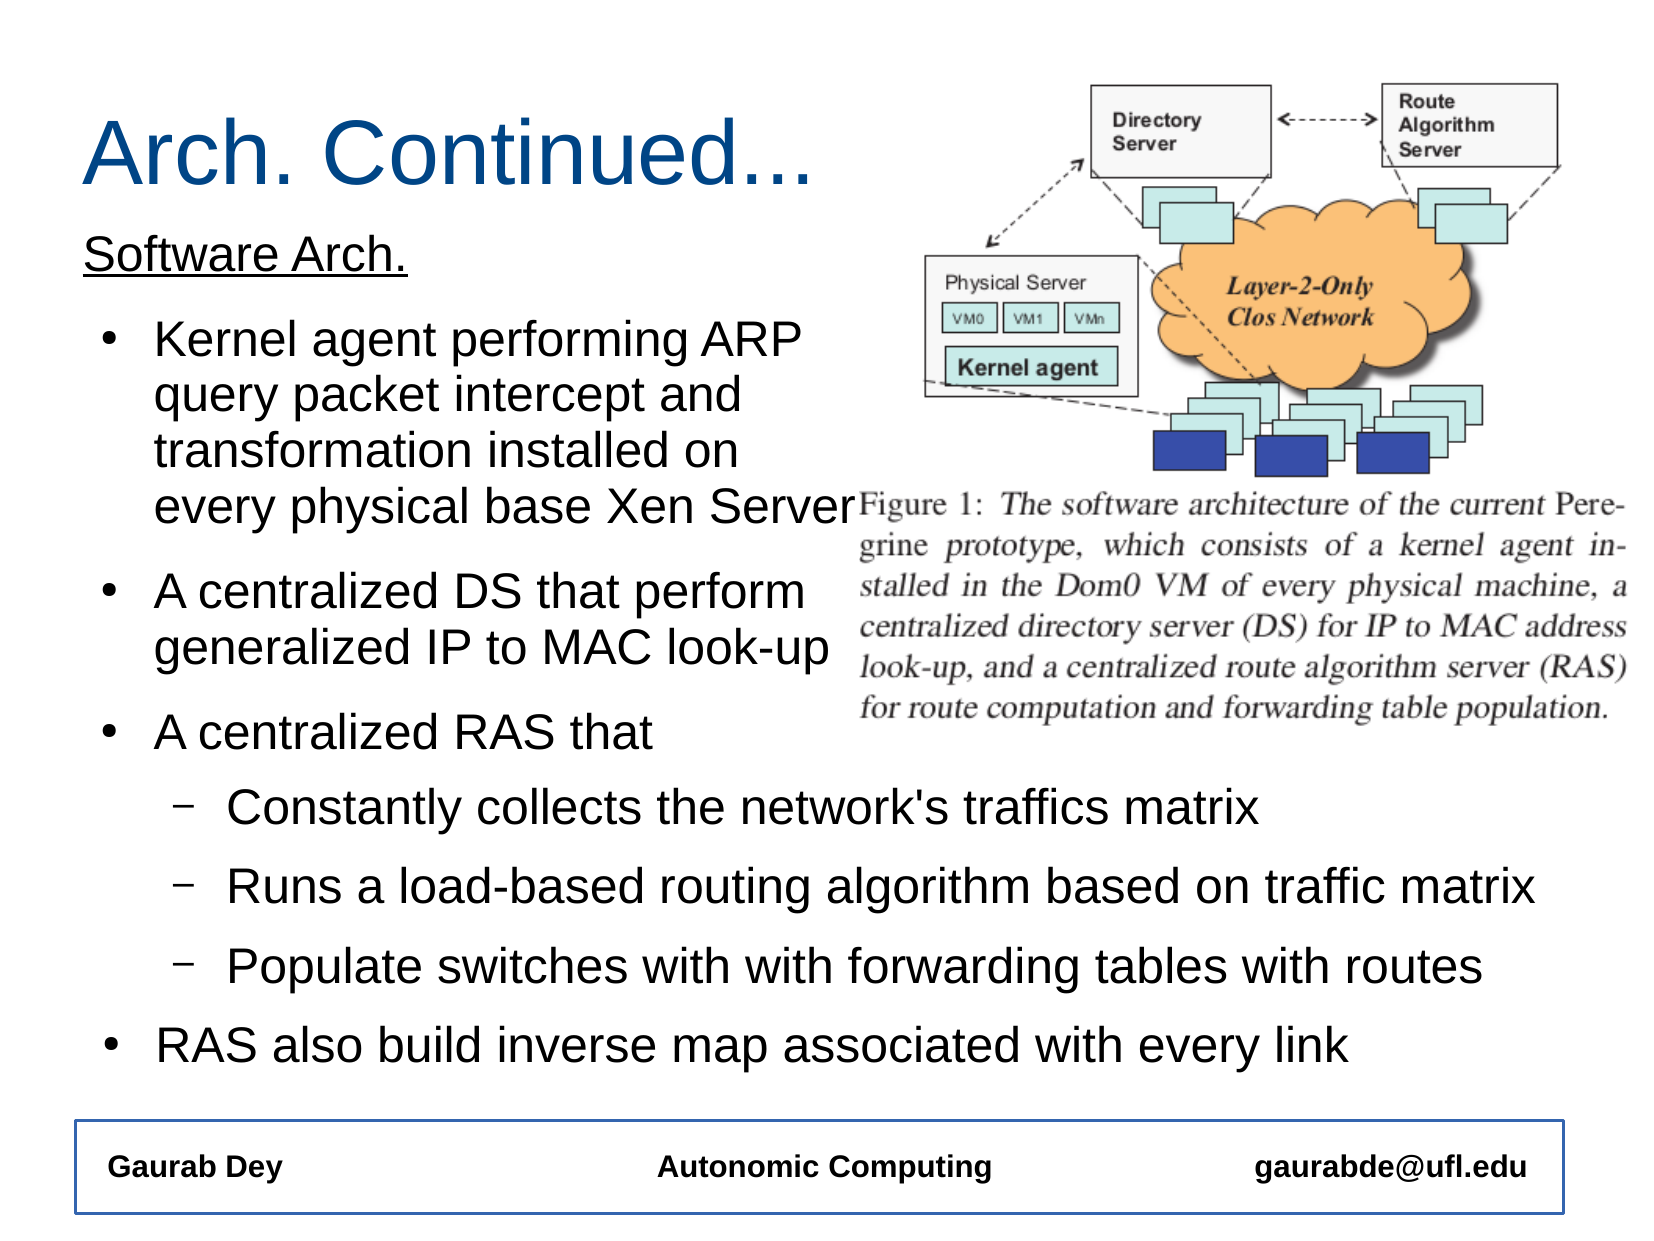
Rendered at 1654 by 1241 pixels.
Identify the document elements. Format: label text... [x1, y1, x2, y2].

title Arch. Continued... [82, 49, 859, 225]
list Constantly collects the network's traffics matrix Runs a load-based routing algorithm based on traffic matrix Populate switches with with forwarding tables with routes RAS also build inverse map associated with every link [84, 779, 1627, 1110]
title Gaurab Dey Autonomic Computing gaurabde@ufl.edu [75, 1120, 1564, 1214]
picture [859, 49, 1654, 751]
list Software Arch. Kernel agent performing ARP query packet intercept and transformation installed on every physical base Xen Server A centralized DS that perform generalized IP to MAC look-up A centralized RAS that [82, 225, 860, 1066]
